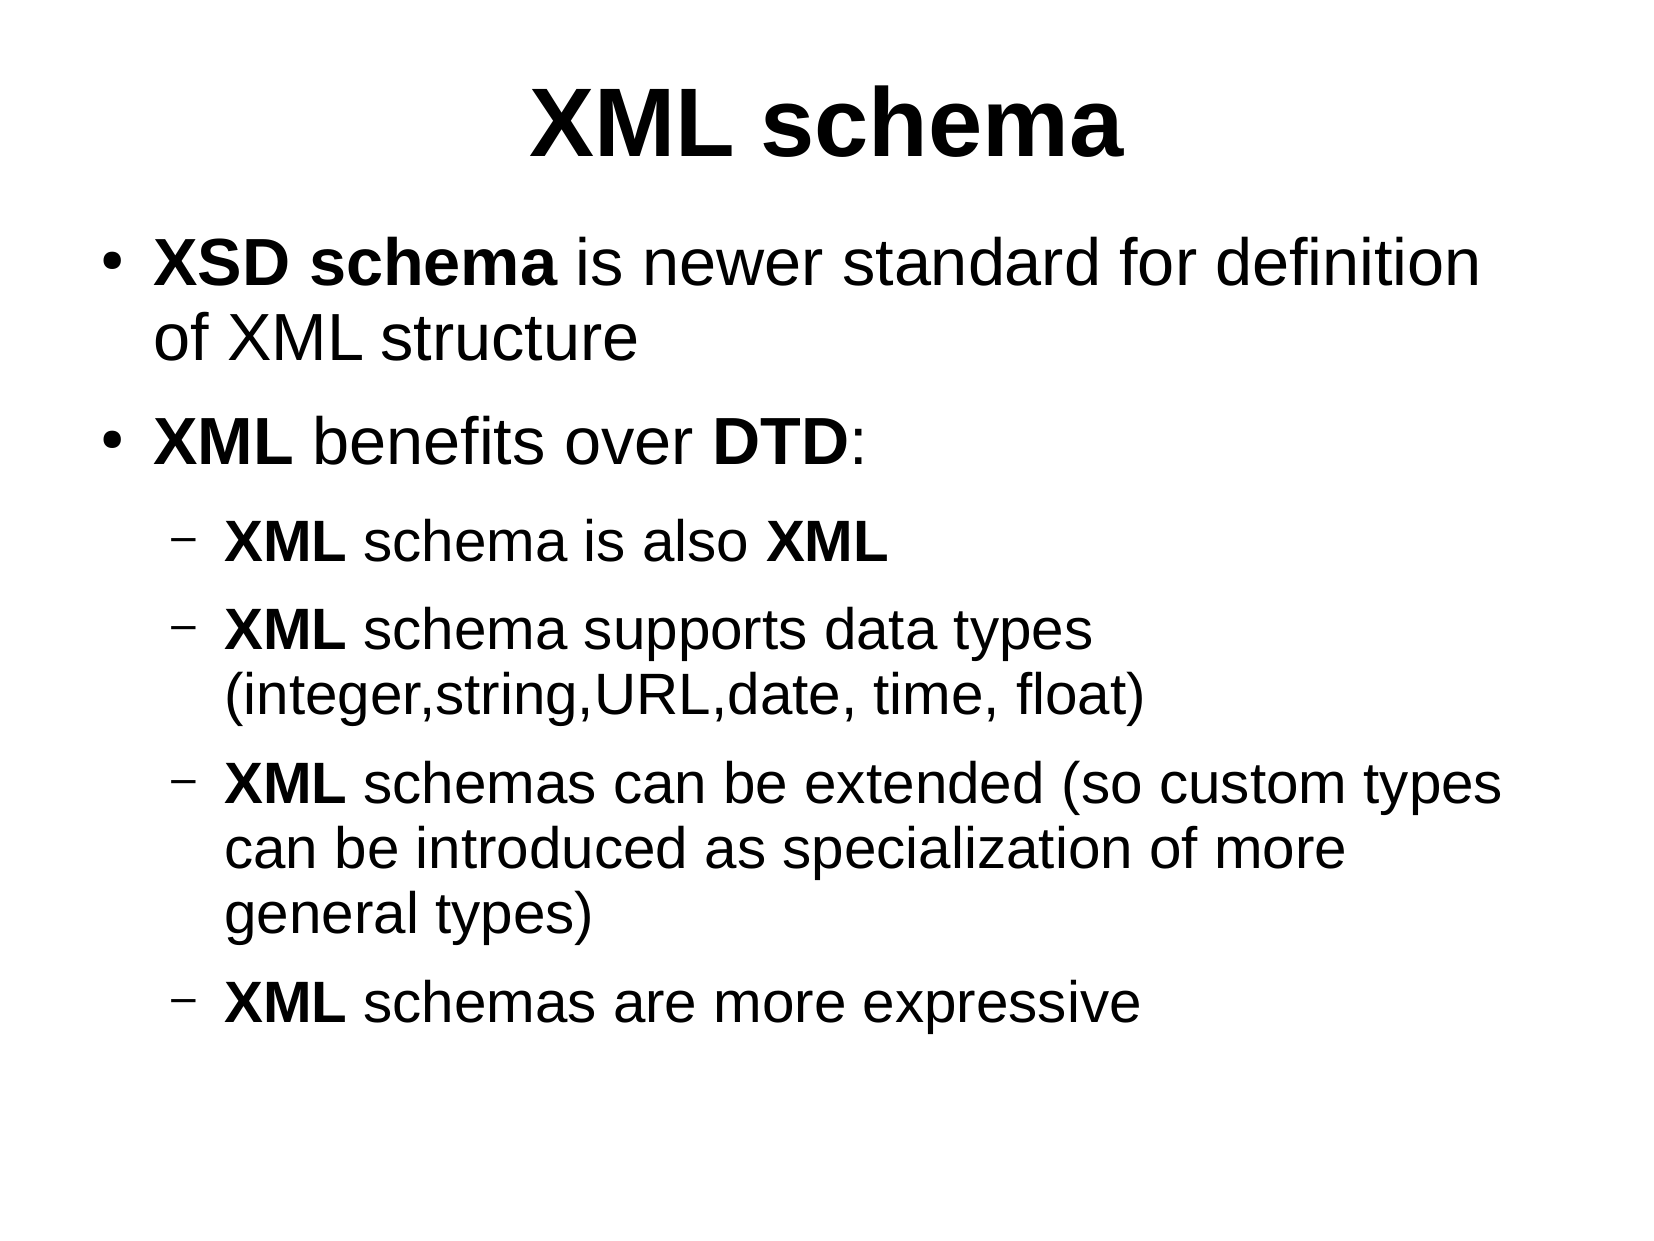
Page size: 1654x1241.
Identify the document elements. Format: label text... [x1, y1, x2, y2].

title XML schema [82, 49, 1571, 196]
list XSD schema is newer standard for definition of XML structure XML benefits over DTD: XML schema is also XML XML schema supports data types (integer,string,URL,date, time, float) XML schemas can be extended (so custom types can be introduced as specialization of more general types) XML schemas are more expressive [82, 225, 1538, 1186]
